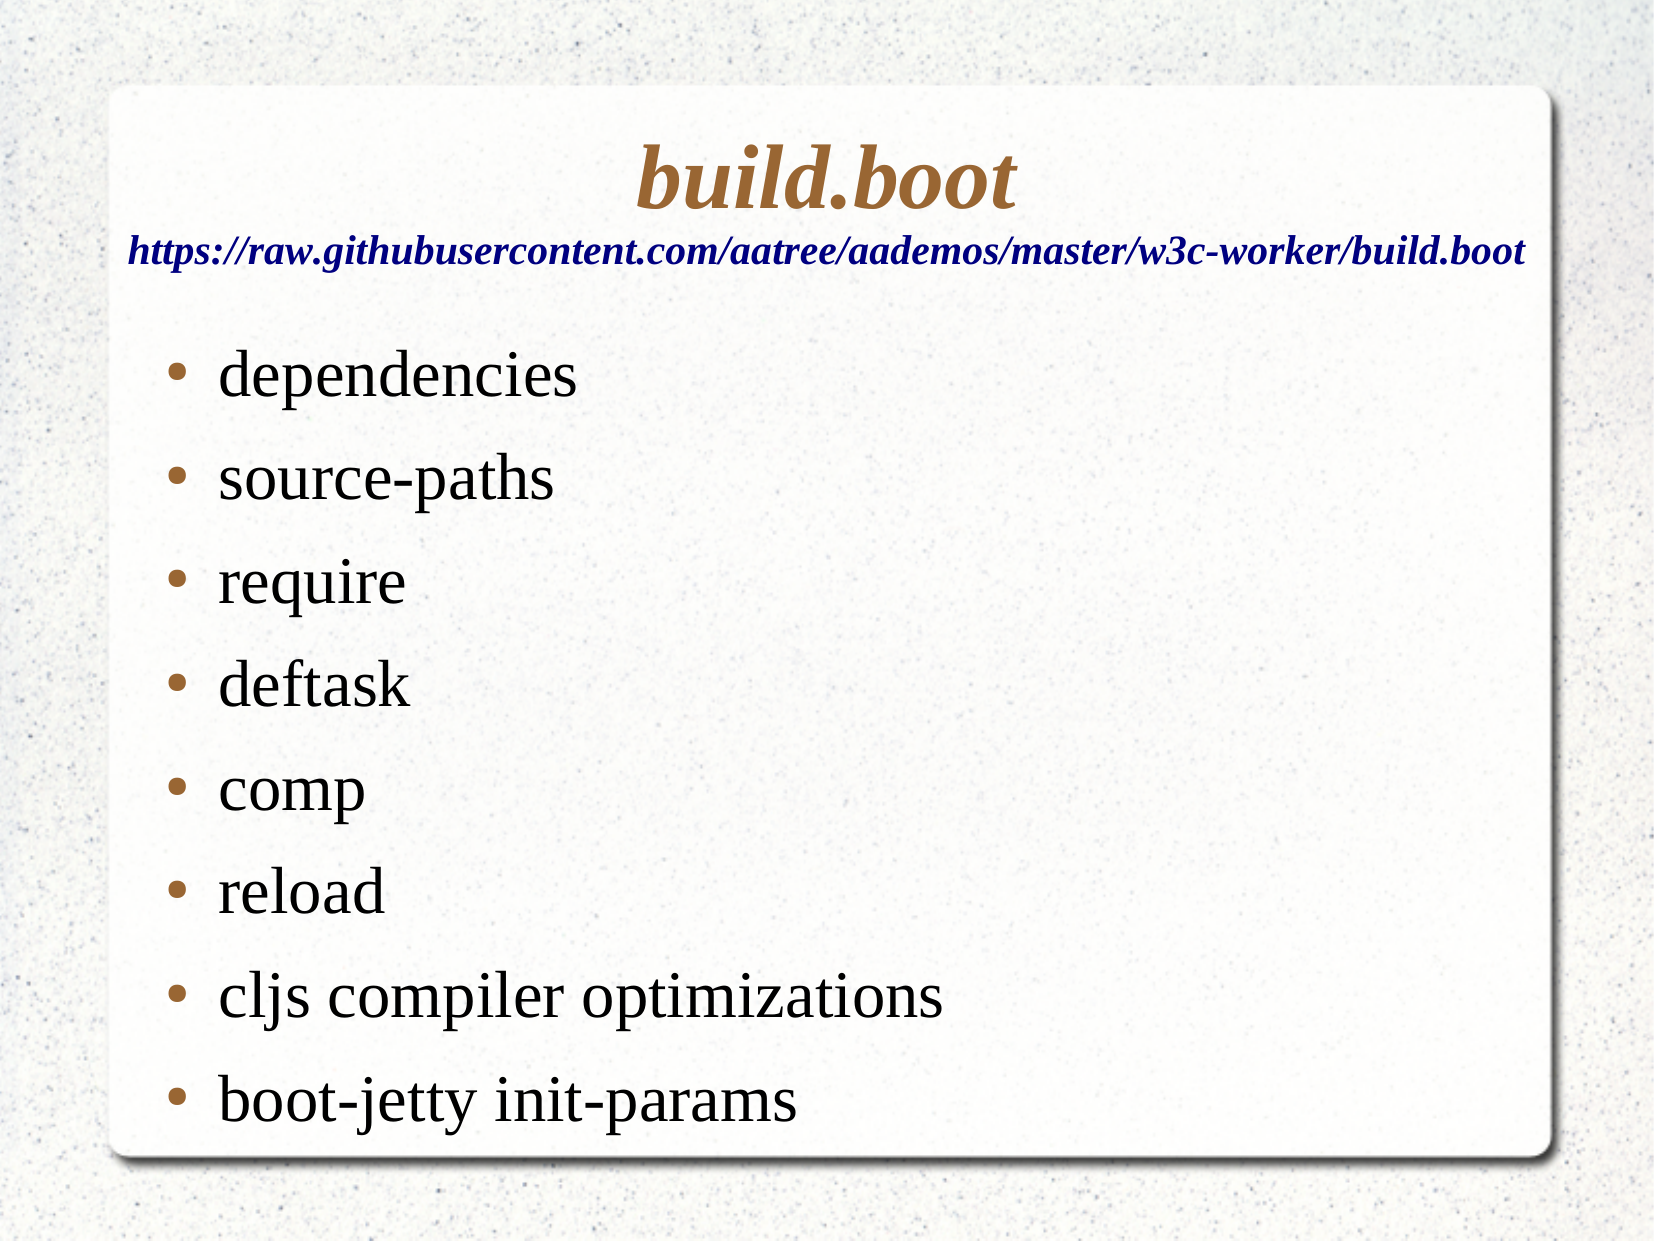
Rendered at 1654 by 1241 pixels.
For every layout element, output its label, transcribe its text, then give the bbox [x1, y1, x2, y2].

list dependencies source-paths require deftask comp reload cljs compiler optimizations boot-jetty init-params [147, 336, 1506, 1136]
picture [0, 0, 1654, 1241]
title build.boot https://raw.githubusercontent.com/aatree/aademos/master/w3c-worker/build.boot [118, 96, 1536, 304]
